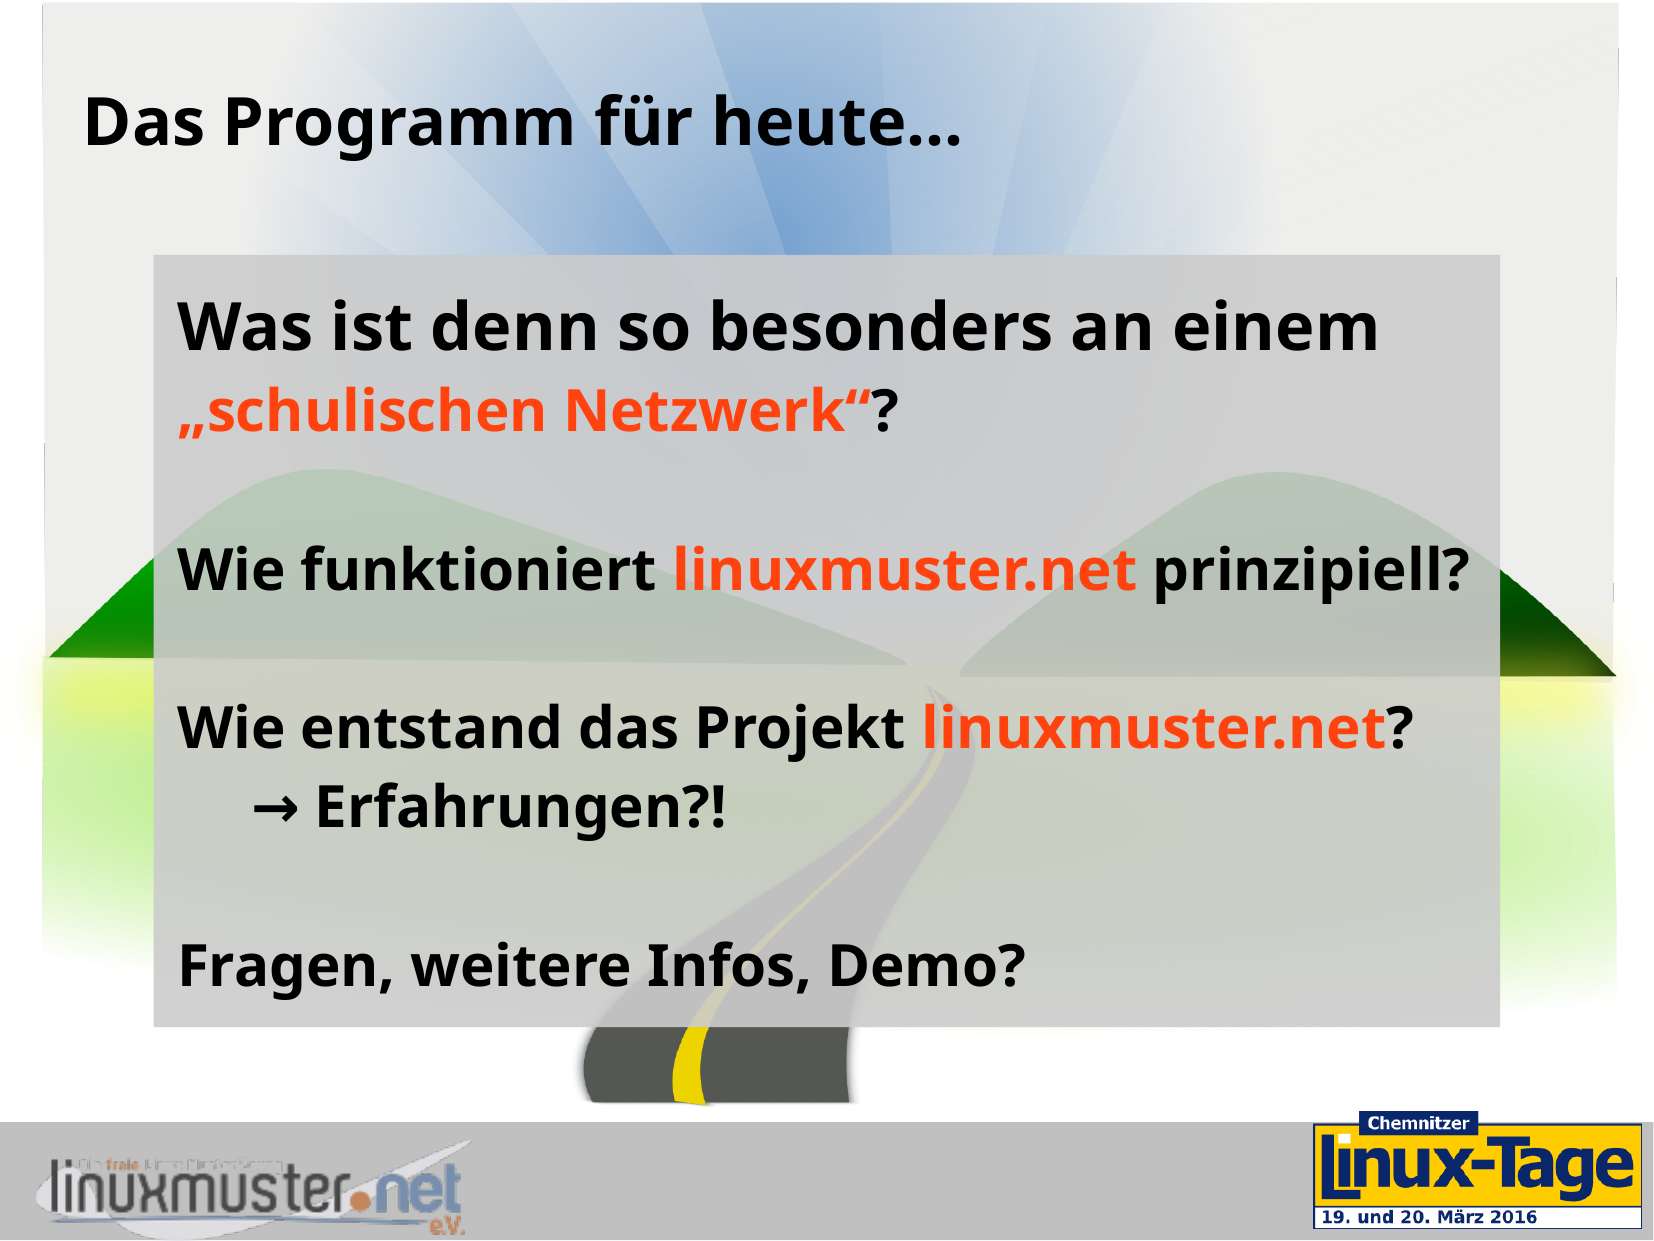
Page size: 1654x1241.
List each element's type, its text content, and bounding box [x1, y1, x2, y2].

title Was ist denn so besonders an einem „schulischen Netzwerk“? Wie funktioniert linuxmuster.net prinzipiell? Wie entstand das Projekt linuxmuster.net? → Erfahrungen?! Fragen, weitere Infos, Demo? [153, 295, 1501, 987]
title Das Programm für heute... [82, 49, 1571, 190]
picture [0, 0, 1654, 1229]
picture [36, 1140, 473, 1241]
